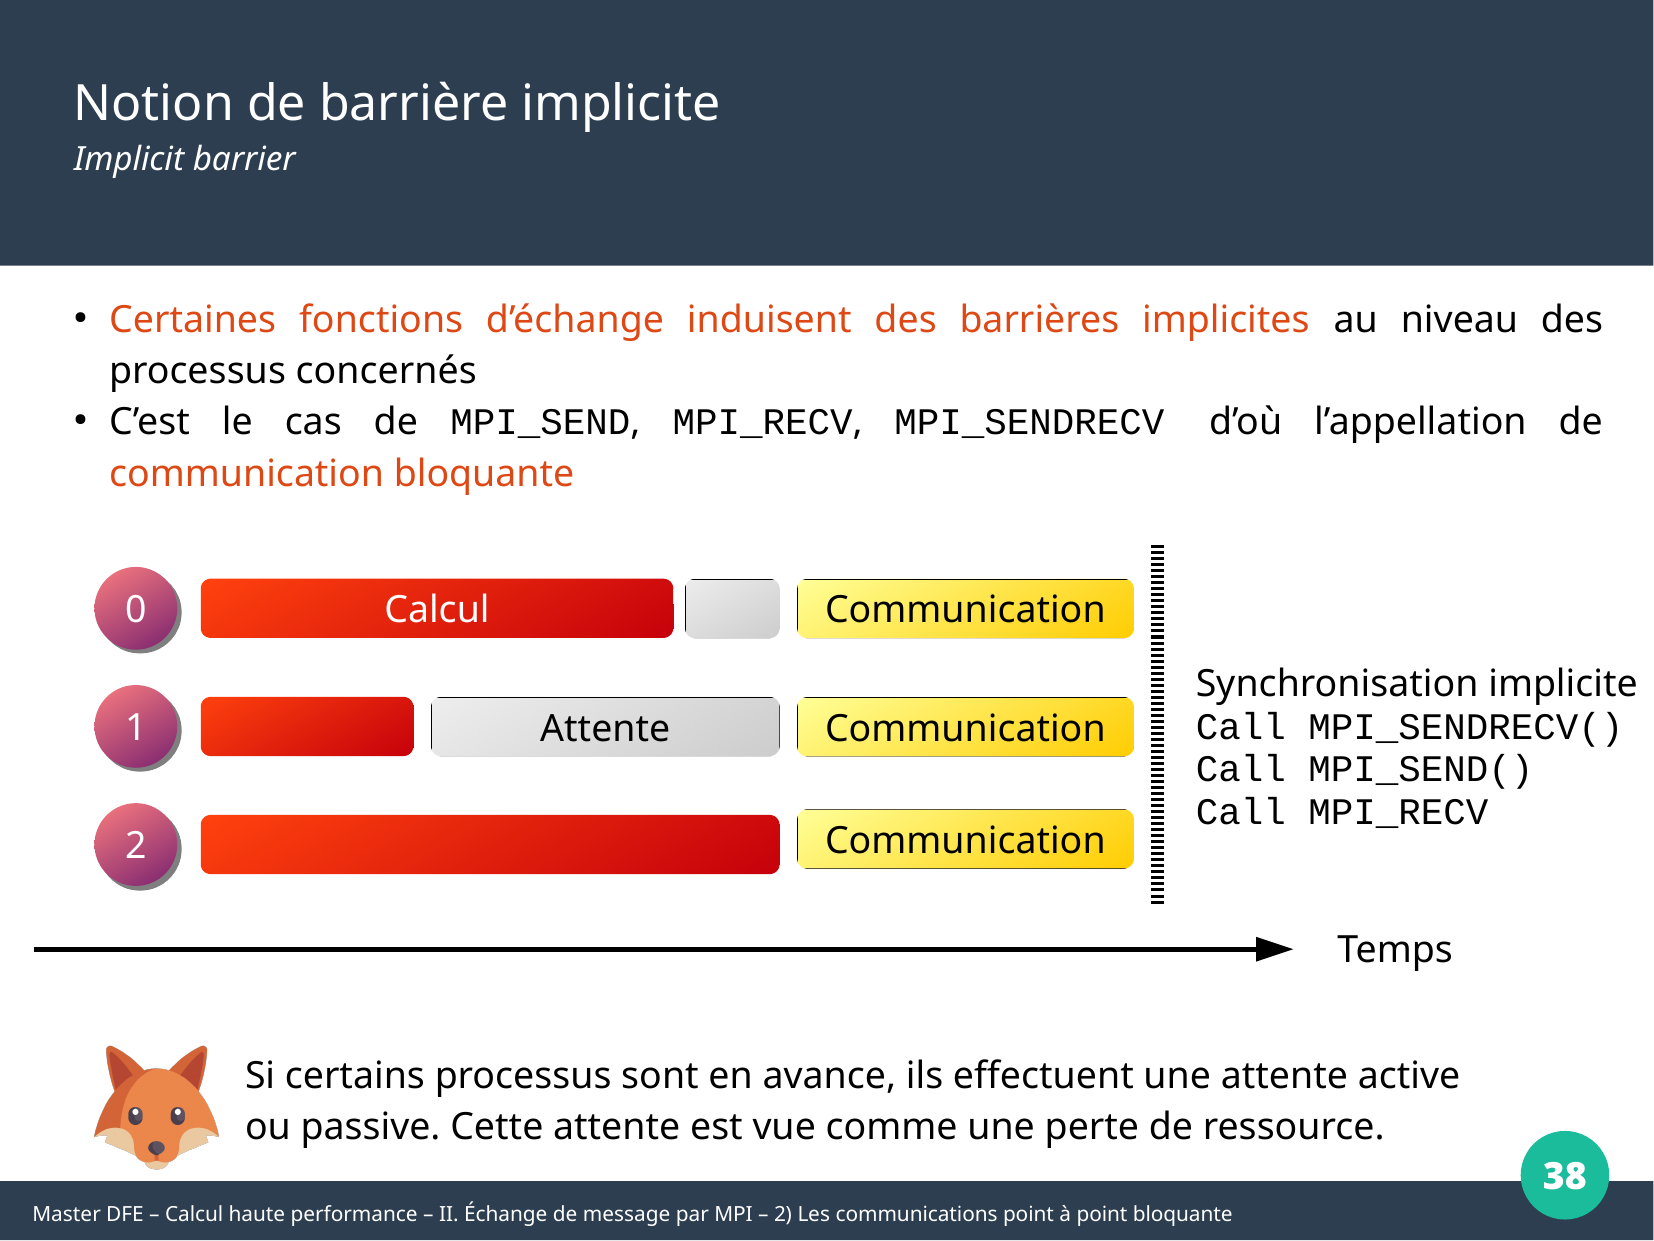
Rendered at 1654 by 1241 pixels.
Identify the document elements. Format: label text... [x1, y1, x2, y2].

text_box Master DFE – Calcul haute performance – II. Échange de message par MPI – 2) Les communications point à point bloquante [17, 1191, 1436, 1235]
text_box [200, 696, 414, 757]
text_box Temps [1322, 915, 1489, 981]
text_box [685, 578, 780, 639]
text_box Attente [431, 696, 780, 757]
text_box 1 [94, 685, 178, 768]
text_box Communication [797, 578, 1134, 639]
text_box 2 [94, 803, 178, 886]
text_box Synchronisation implicite Call MPI_SENDRECV() Call MPI_SEND() Call MPI_RECV [1181, 649, 1654, 843]
text_box Certaines fonctions d’échange induisent des barrières implicites au niveau des processus concernés C’est le cas de MPI_SEND, MPI_RECV, MPI_SENDRECV d’où l’appellation de communication bloquante [59, 285, 1619, 547]
text_box Communication [797, 697, 1134, 757]
text_box Communication [797, 809, 1134, 869]
text_box Notion de barrière implicite Implicit barrier [59, 59, 1619, 256]
text_box [200, 814, 780, 875]
picture [94, 1045, 219, 1170]
text_box 0 [94, 566, 178, 650]
text_box Calcul [200, 578, 674, 638]
text_box Si certains processus sont en avance, ils effectuent une attente active ou passive. Cette attente est vue comme une perte de ressource. [230, 1041, 1524, 1158]
